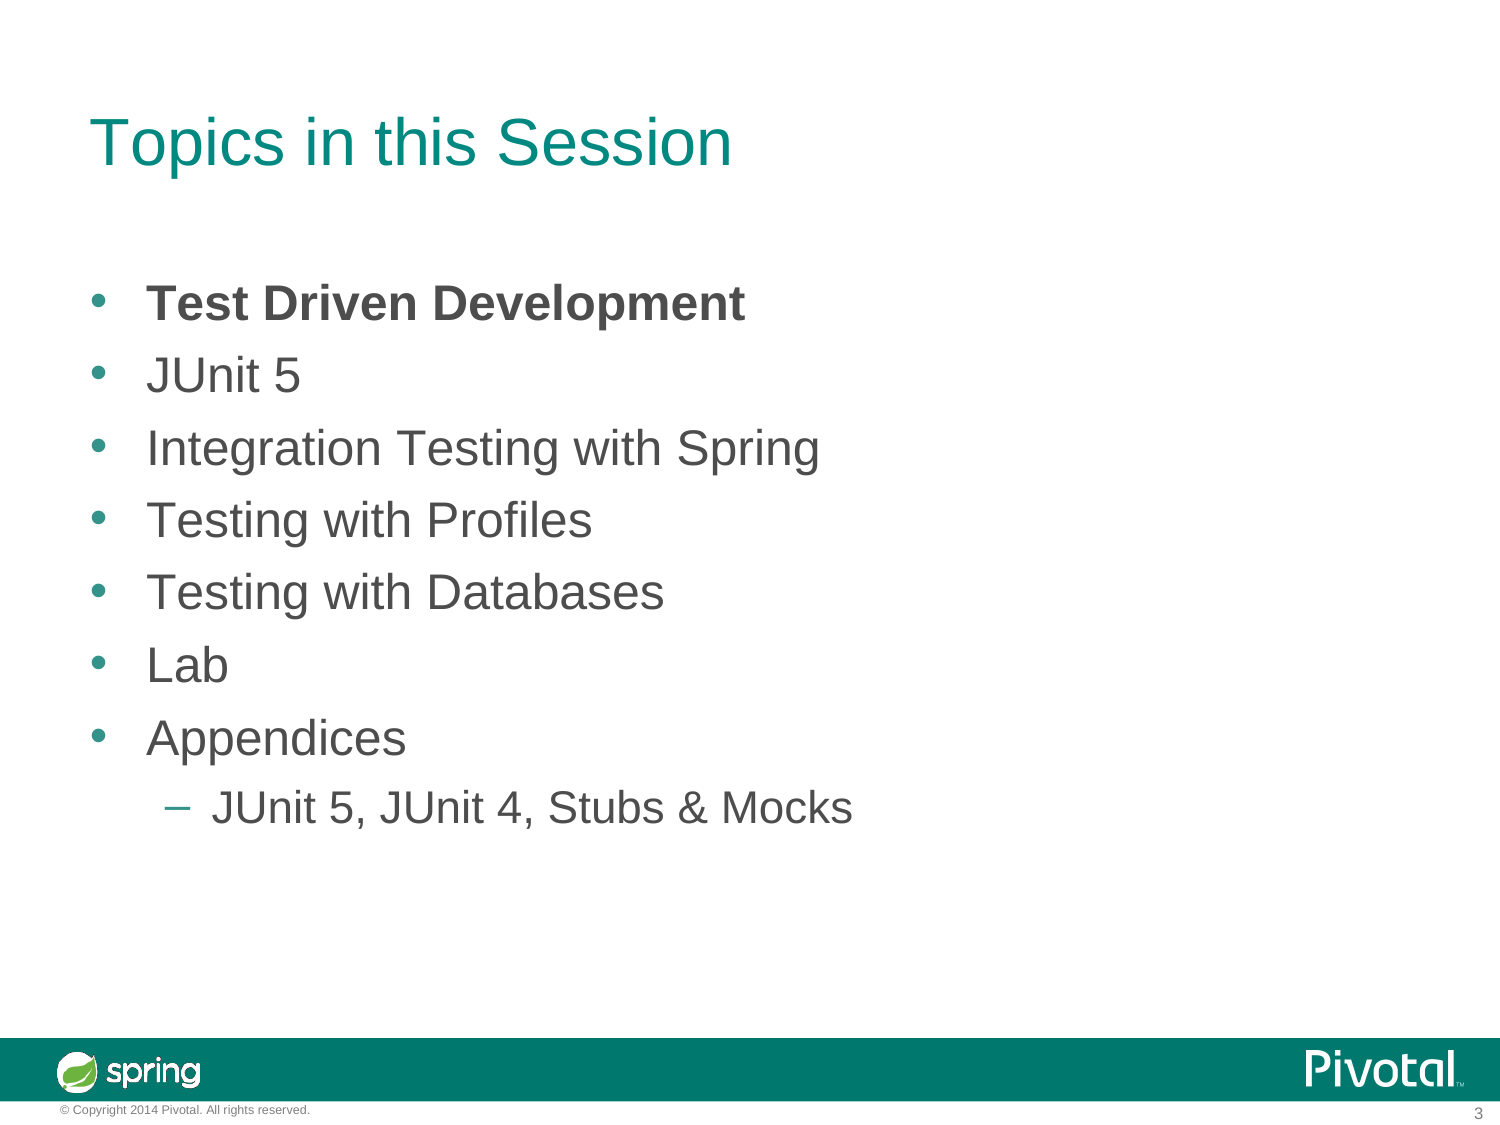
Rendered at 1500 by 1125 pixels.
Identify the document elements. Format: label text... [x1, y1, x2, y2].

picture [32, 1041, 210, 1103]
list Test Driven Development JUnit 5 Integration Testing with Spring Testing with Profiles Testing with Databases Lab Appendices JUnit 5, JUnit 4, Stubs & Mocks [75, 262, 1426, 1005]
picture [1306, 1050, 1464, 1087]
title Topics in this Session [75, 45, 1426, 233]
